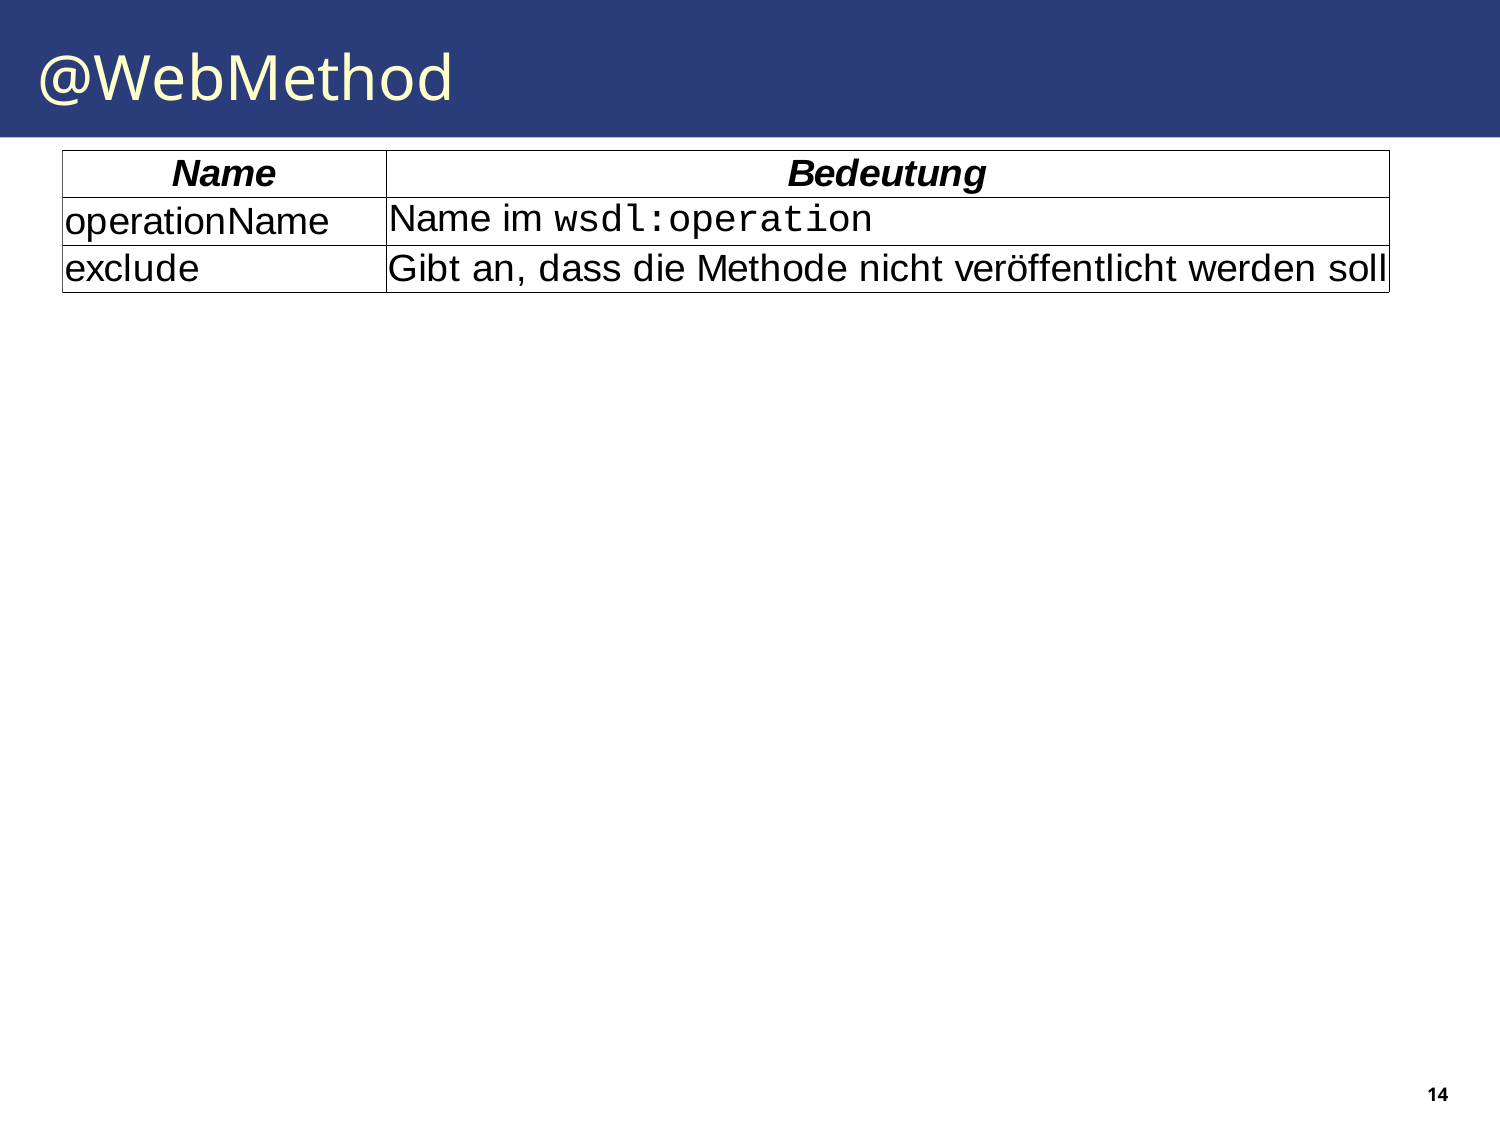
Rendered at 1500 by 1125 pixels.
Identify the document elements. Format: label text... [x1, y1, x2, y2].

chart [62, 149, 1391, 1091]
text_box <Nummer> [1412, 1077, 1500, 1117]
text_box @WebMethod [37, 0, 1476, 151]
